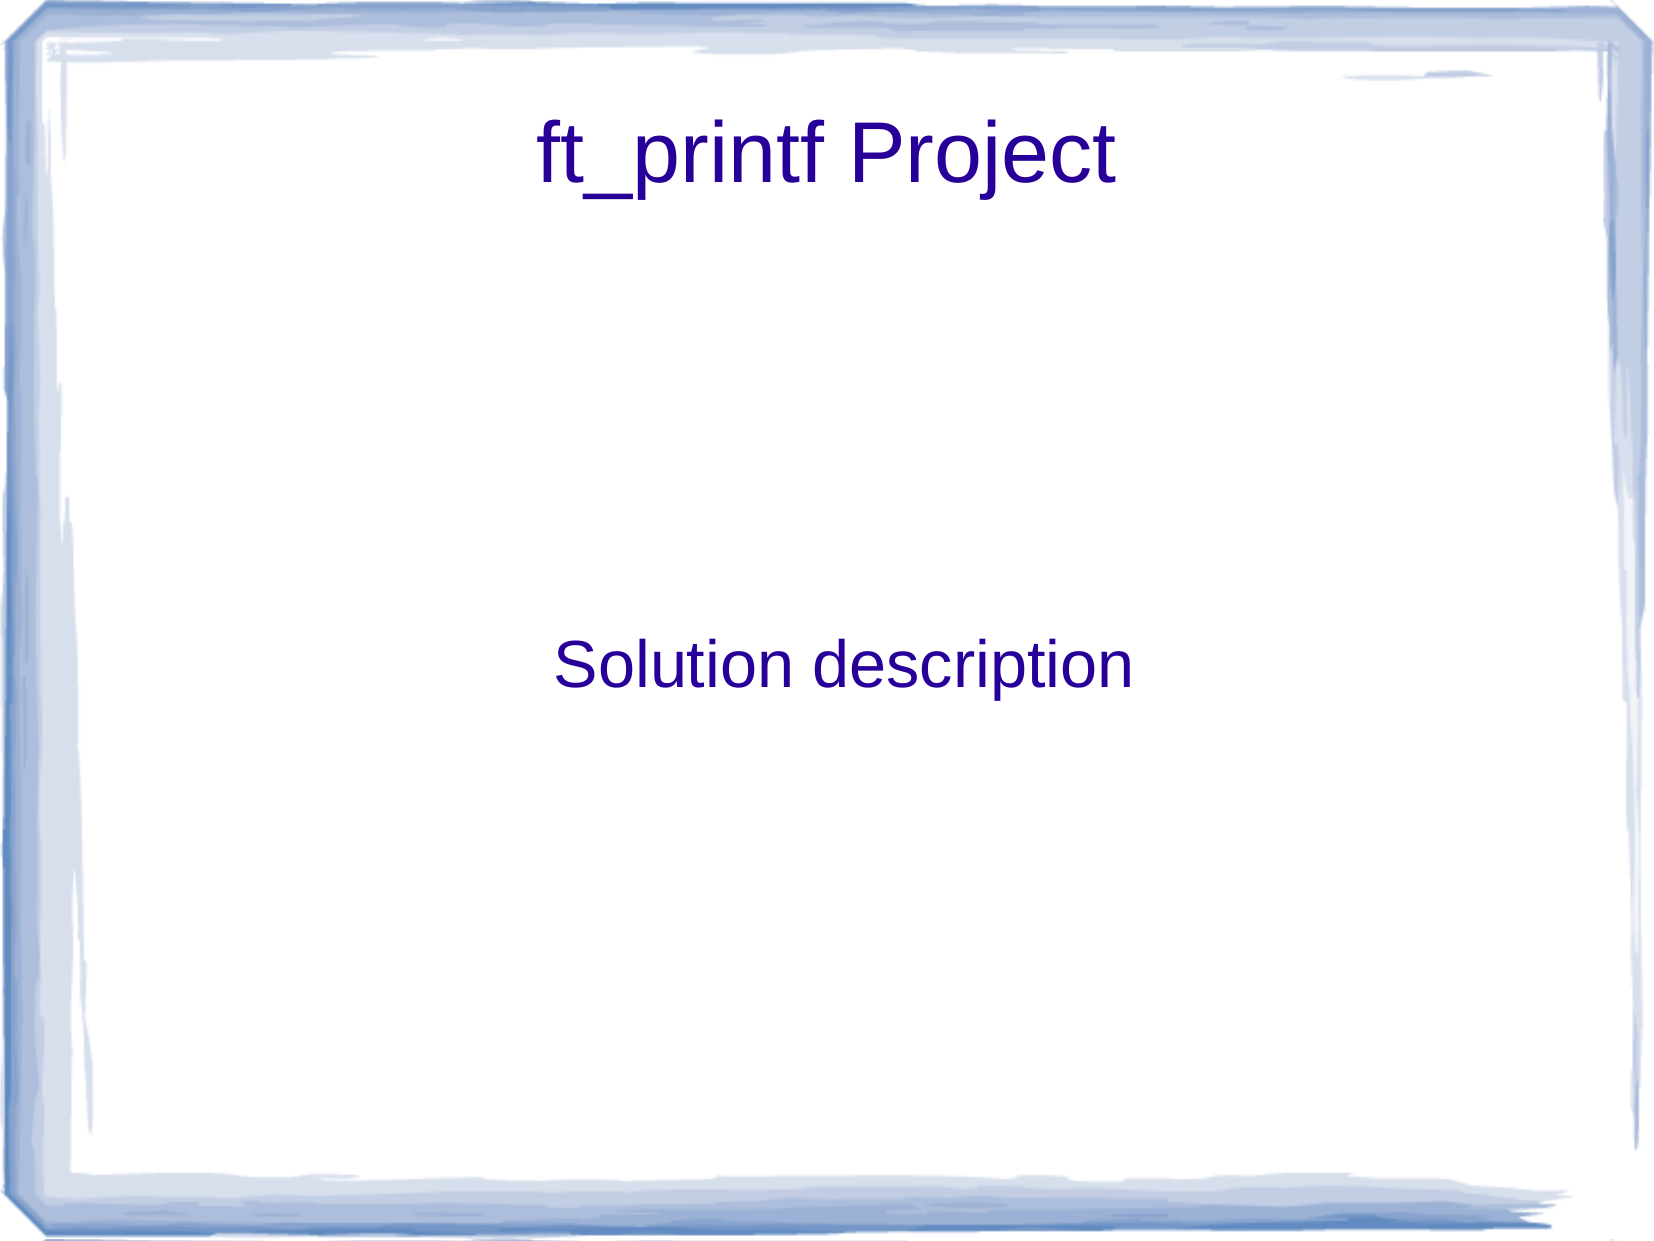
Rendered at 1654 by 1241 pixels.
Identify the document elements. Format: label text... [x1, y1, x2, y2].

picture [0, 0, 1654, 1241]
title ft_printf Project [82, 49, 1571, 257]
subtitle Solution description [118, 324, 1571, 1004]
